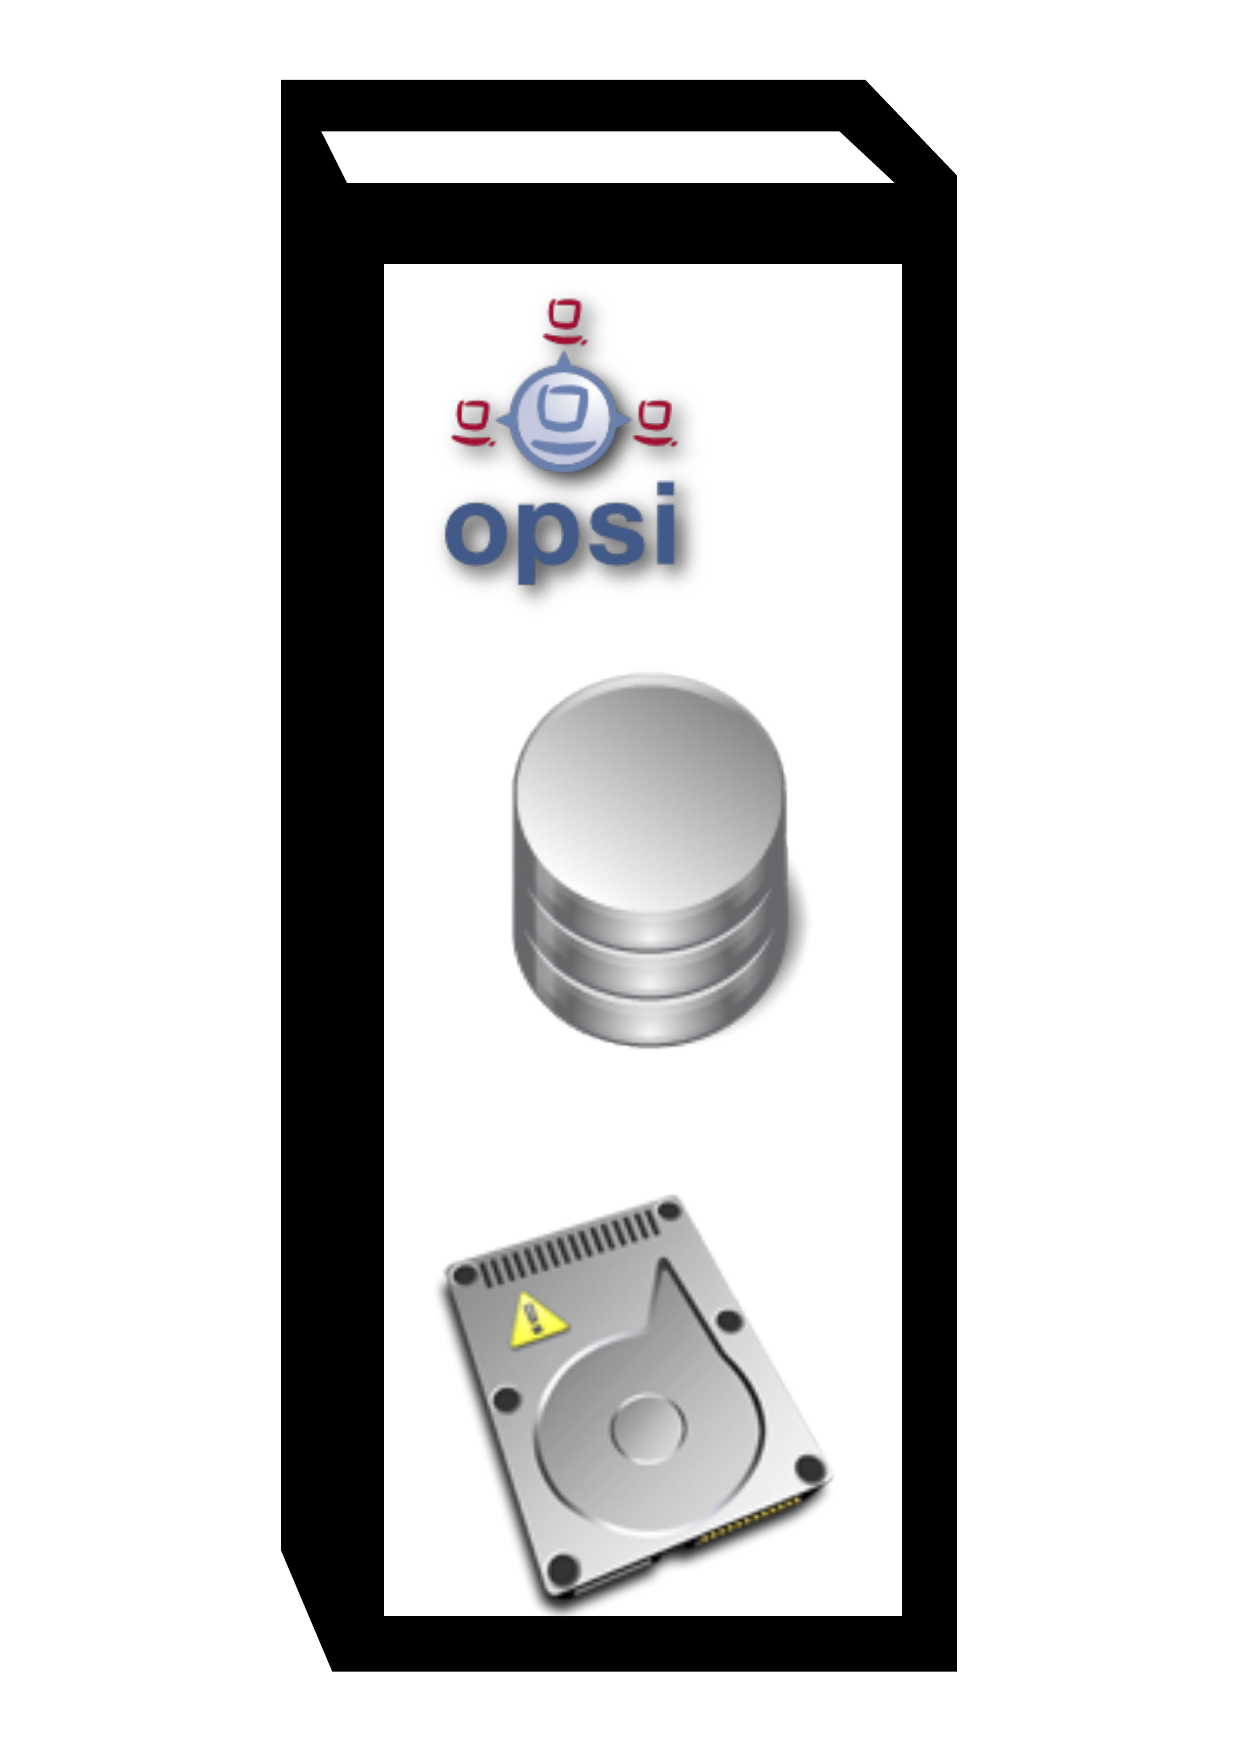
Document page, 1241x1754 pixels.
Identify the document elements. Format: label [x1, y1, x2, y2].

picture [399, 277, 725, 624]
text_box [281, 79, 957, 1672]
picture [449, 657, 855, 1063]
picture [425, 1192, 853, 1620]
